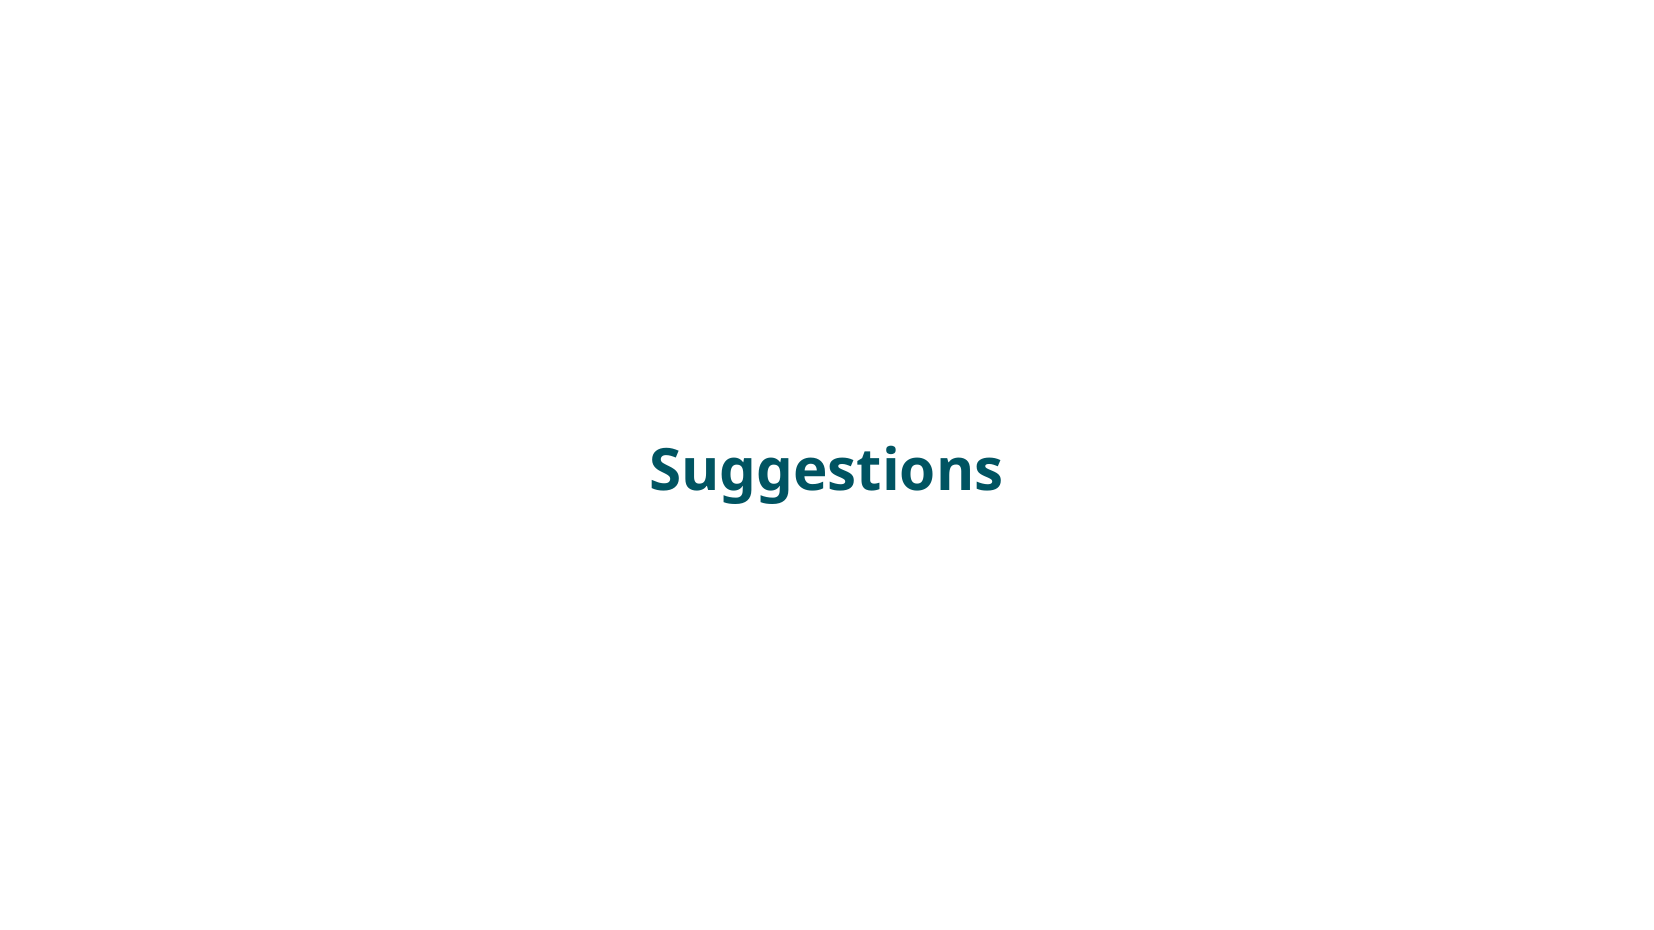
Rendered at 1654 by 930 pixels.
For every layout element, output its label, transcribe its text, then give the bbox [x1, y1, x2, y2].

text_box Suggestions [56, 417, 1597, 513]
